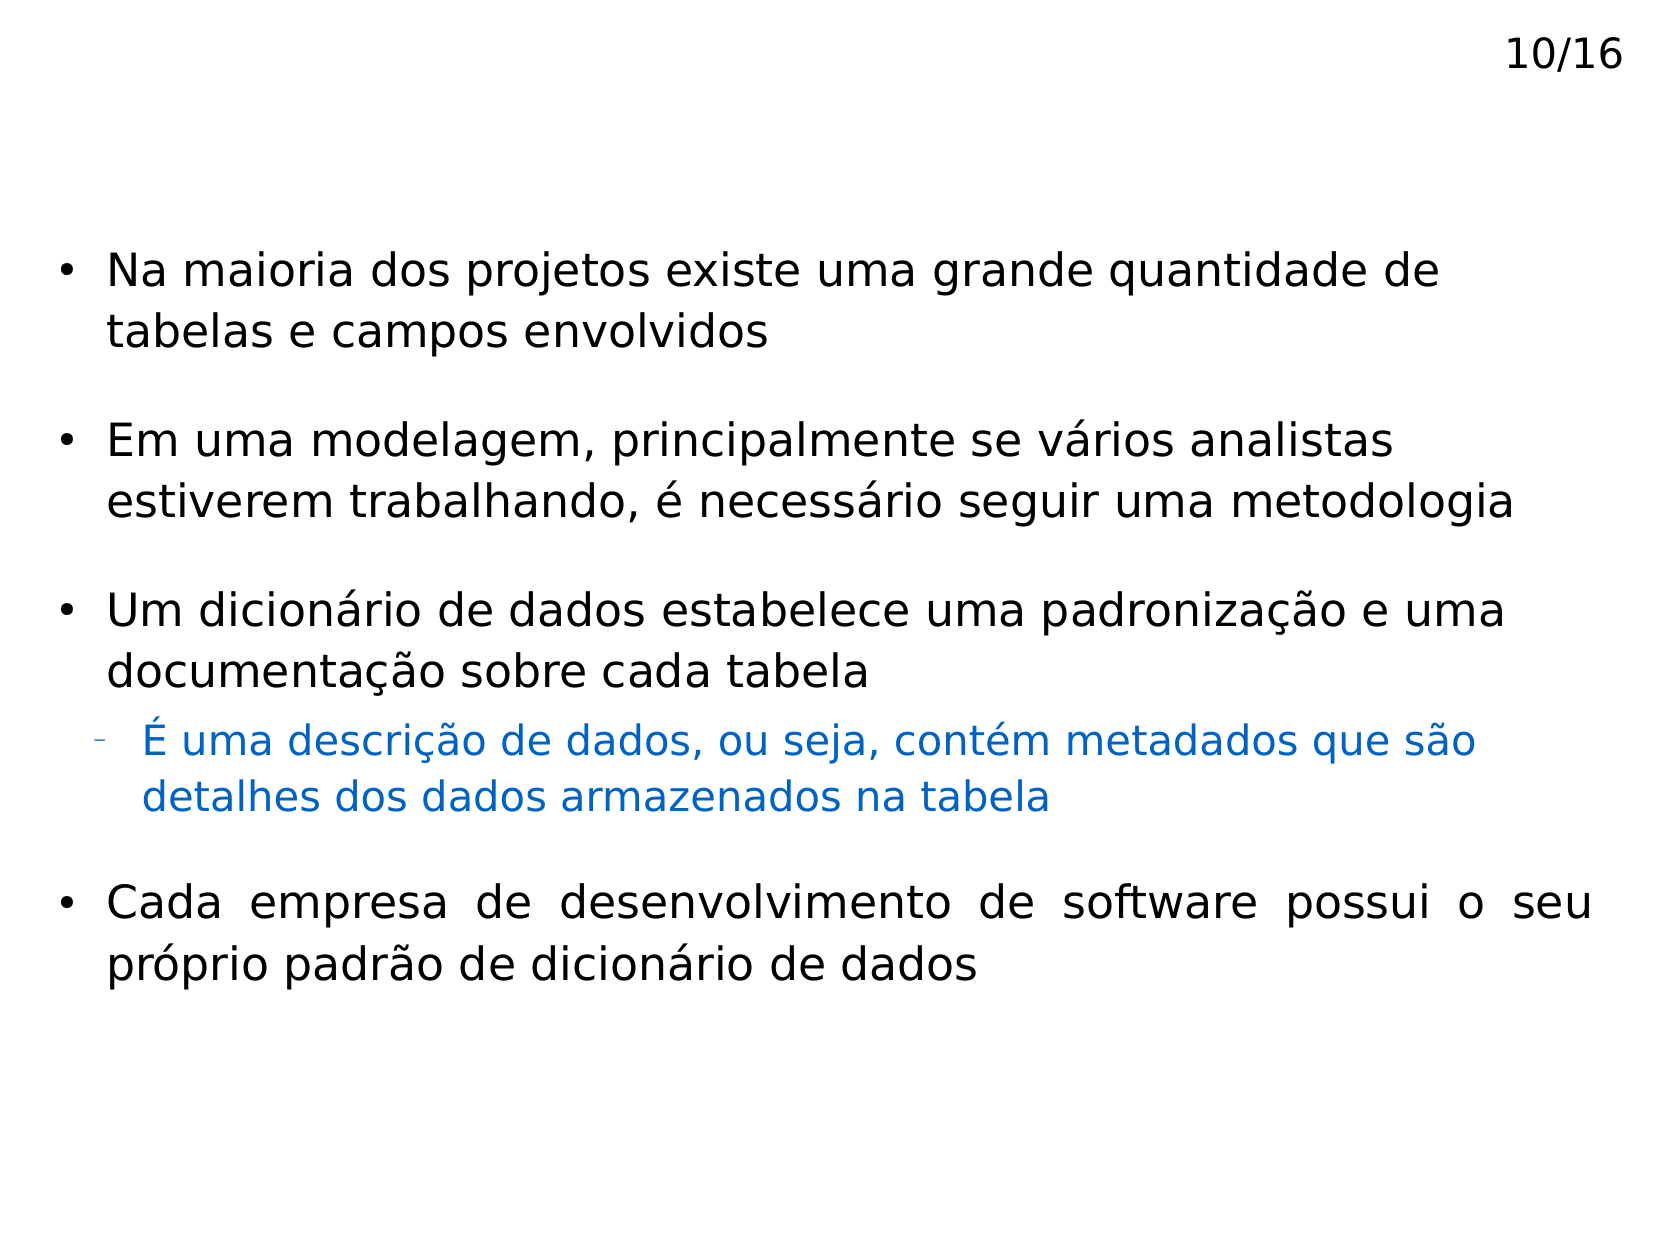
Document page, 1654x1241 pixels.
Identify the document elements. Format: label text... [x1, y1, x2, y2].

list Na maioria dos projetos existe uma grande quantidade de tabelas e campos envolvidos Em uma modelagem, principalmente se vários analistas estiverem trabalhando, é necessário seguir uma metodologia Um dicionário de dados estabelece uma padronização e uma documentação sobre cada tabela É uma descrição de dados, ou seja, contém metadados que são detalhes dos dados armazenados na tabela Cada empresa de desenvolvimento de software possui o seu próprio padrão de dicionário de dados [59, 236, 1595, 1211]
